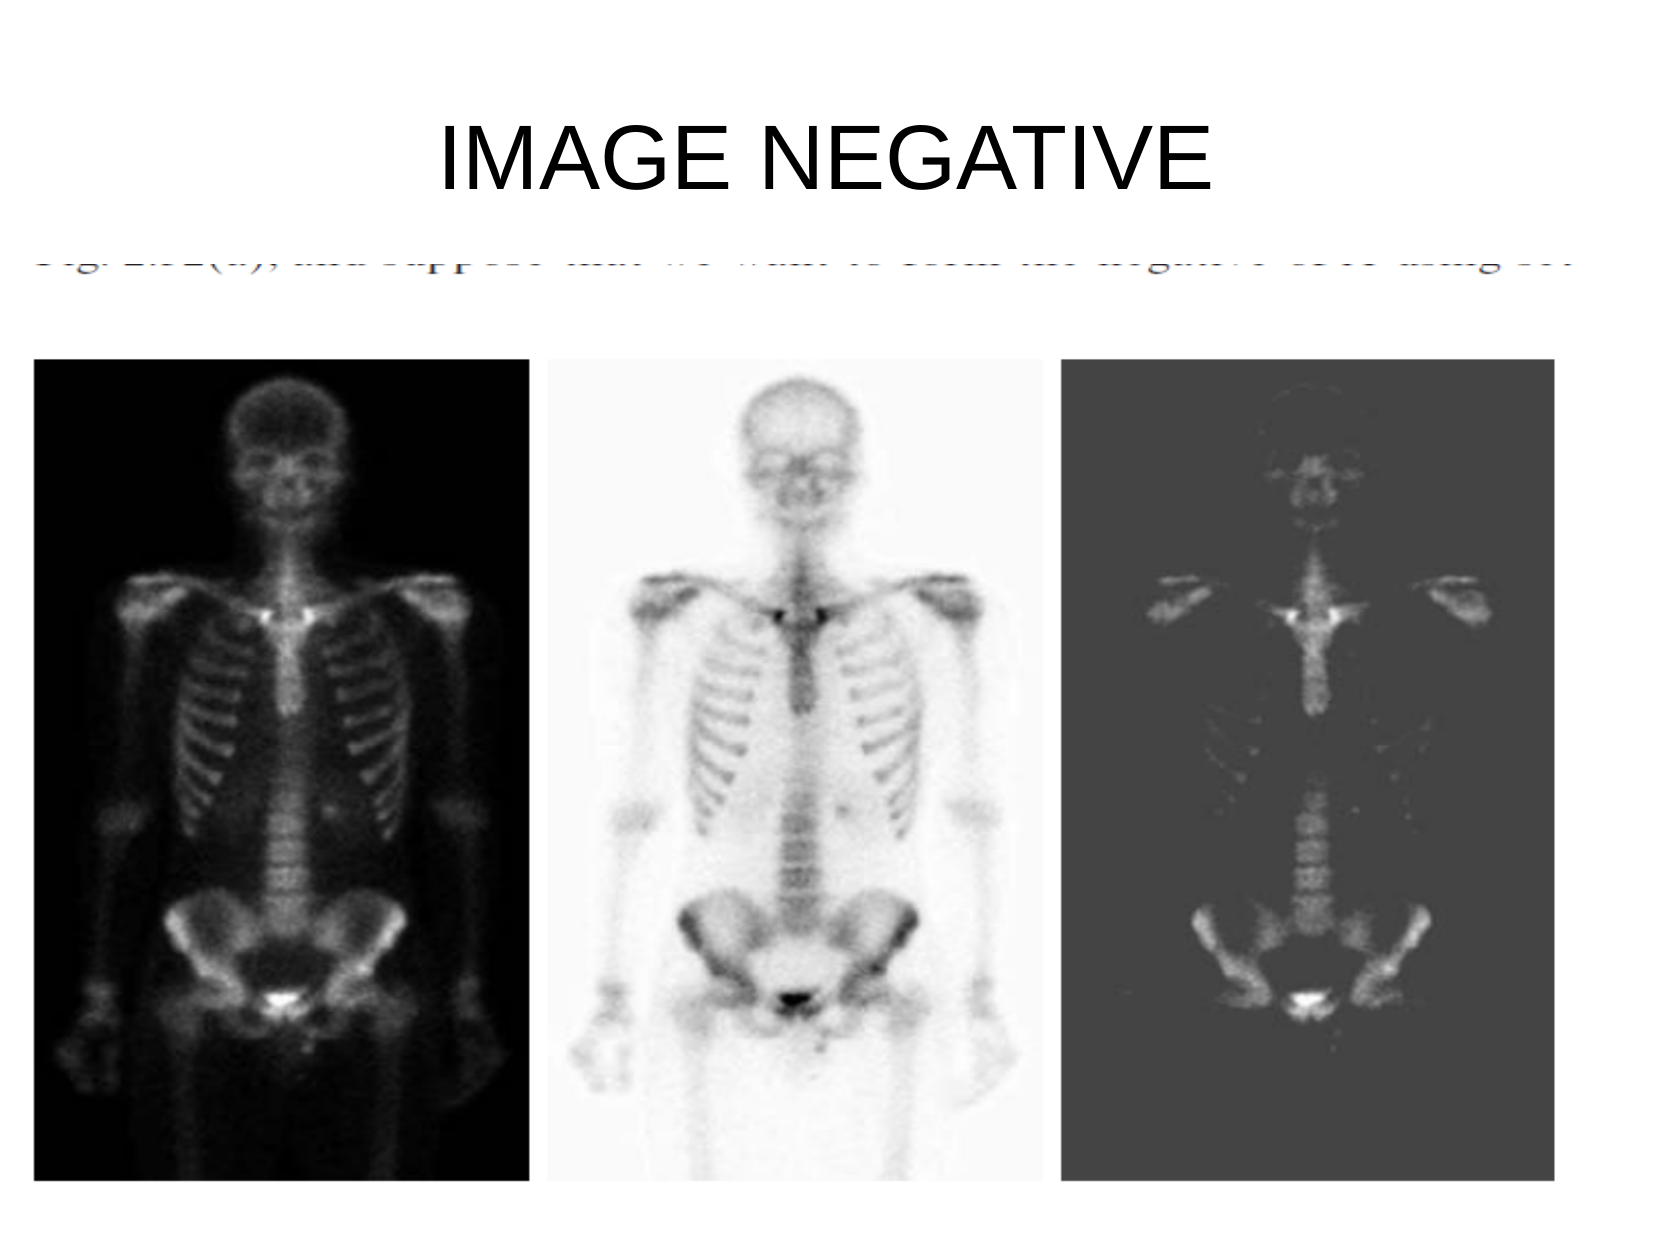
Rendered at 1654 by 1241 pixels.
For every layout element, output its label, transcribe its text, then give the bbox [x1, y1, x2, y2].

title IMAGE NEGATIVE [82, 49, 1571, 257]
picture [0, 264, 1624, 1241]
